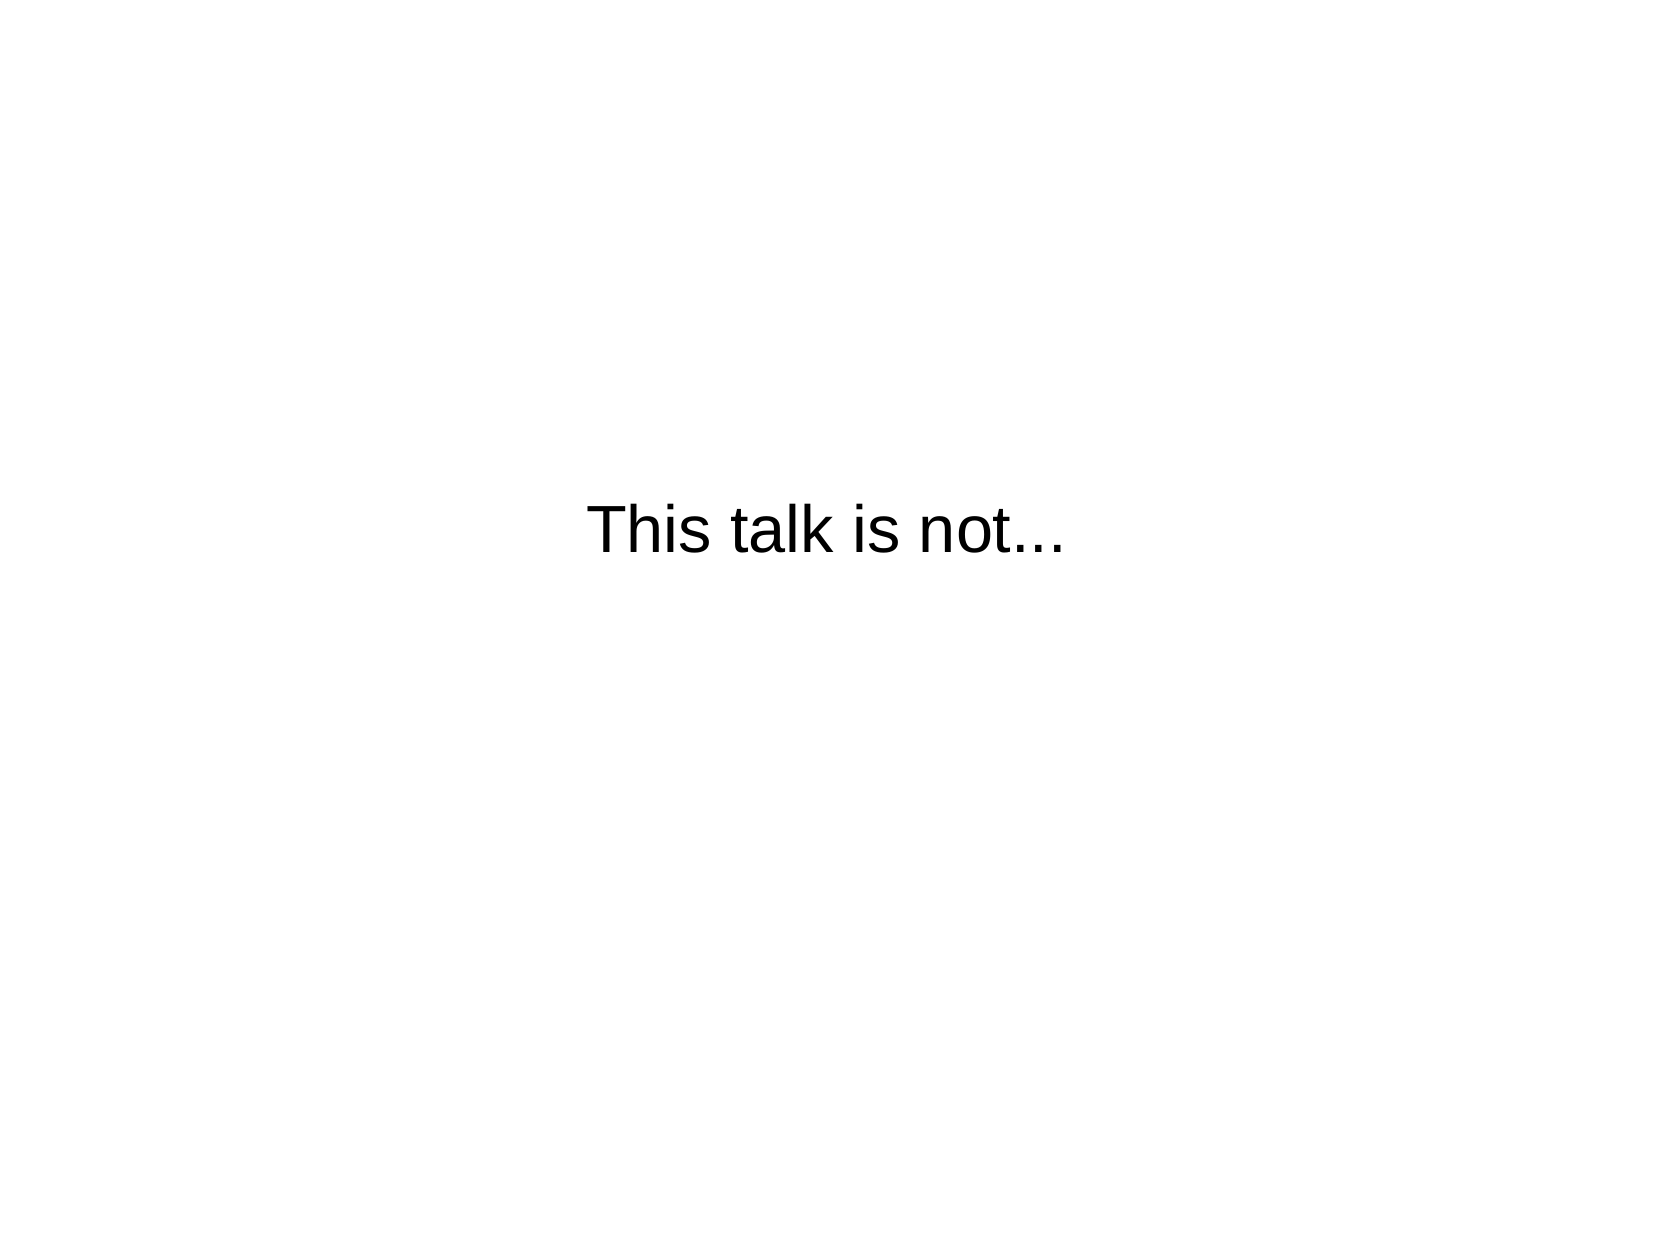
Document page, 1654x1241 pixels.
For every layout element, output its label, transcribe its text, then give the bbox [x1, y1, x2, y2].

subtitle This talk is not... [82, 49, 1571, 1010]
